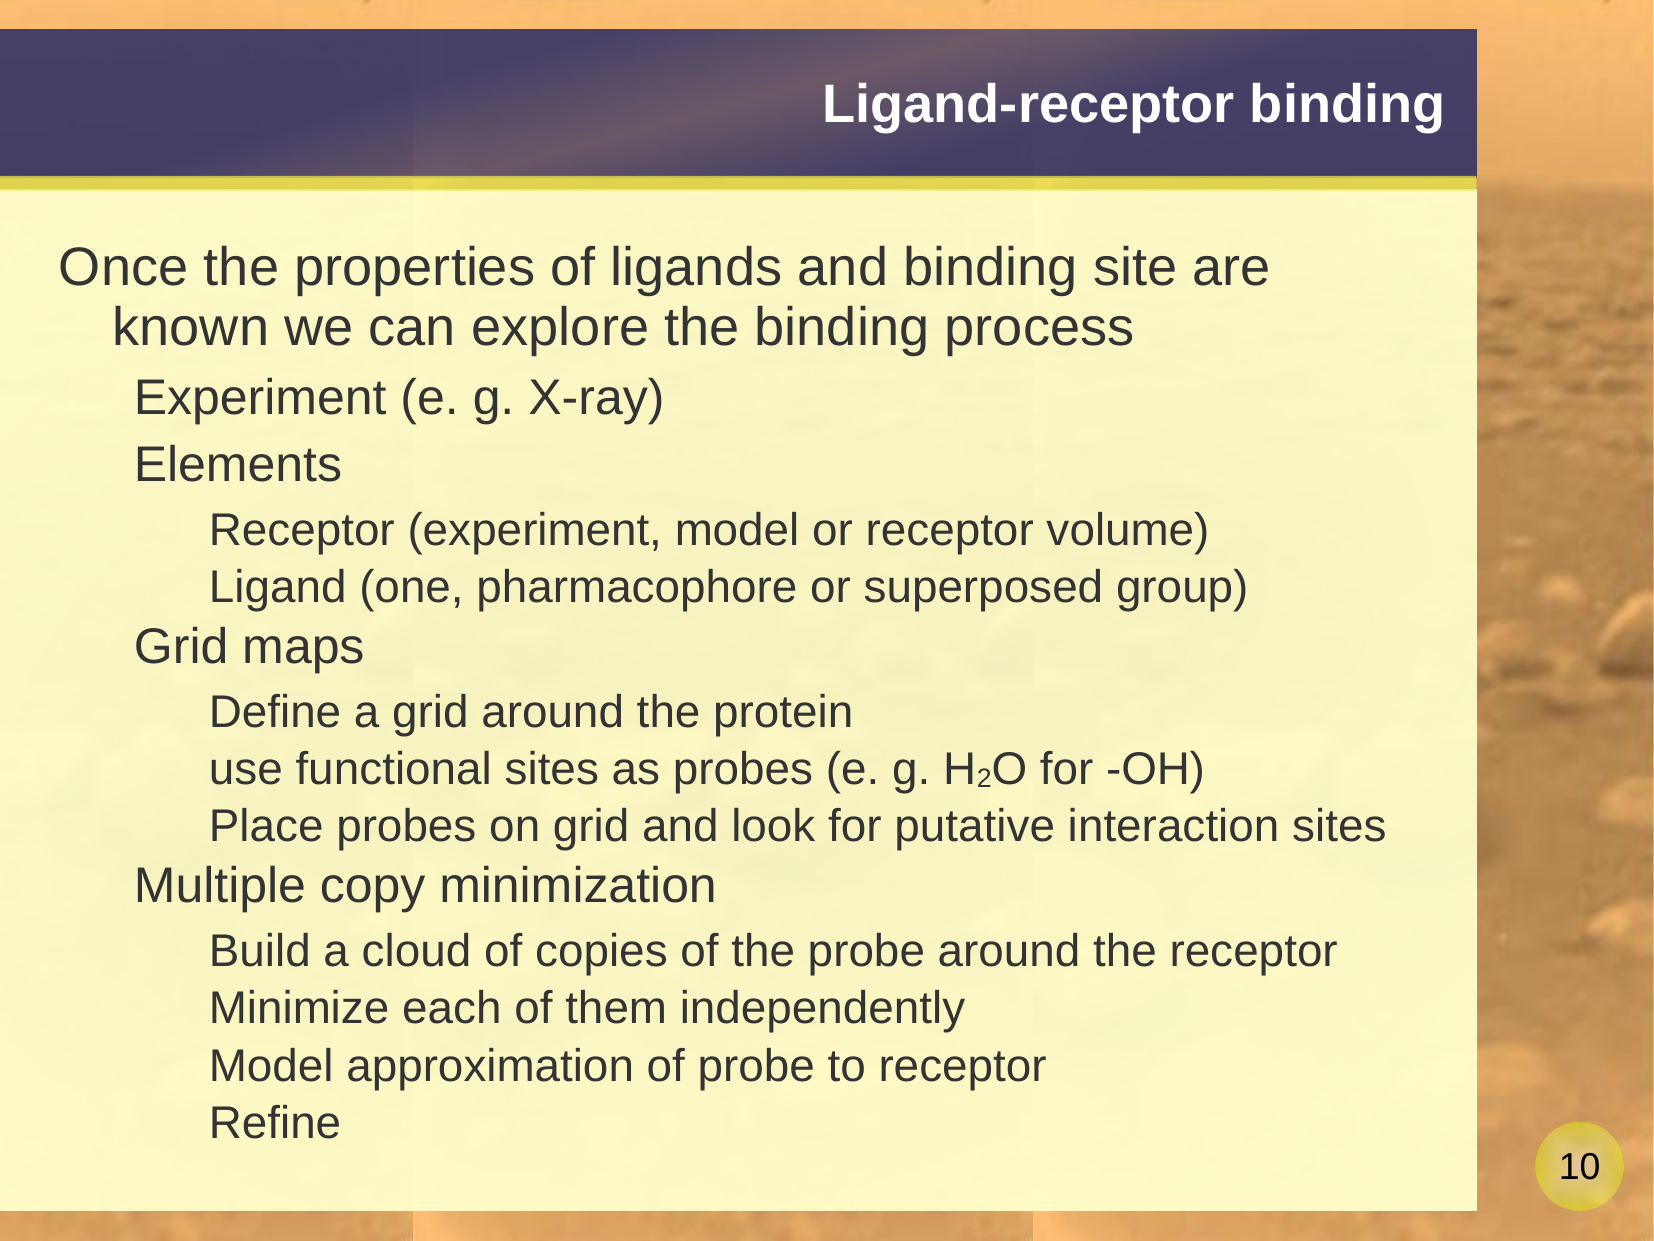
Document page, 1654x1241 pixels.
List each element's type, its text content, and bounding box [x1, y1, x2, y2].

list Once the properties of ligands and binding site are known we can explore the binding process Experiment (e. g. X-ray) Elements Receptor (experiment, model or receptor volume) Ligand (one, pharmacophore or superposed group) Grid maps Define a grid around the protein use functional sites as probes (e. g. H2O for -OH) Place probes on grid and look for putative interaction sites Multiple copy minimization Build a cloud of copies of the probe around the receptor Minimize each of them independently Model approximation of probe to receptor Refine [59, 236, 1418, 1215]
title Ligand-receptor binding [29, 59, 1447, 148]
picture [0, 0, 1654, 1241]
